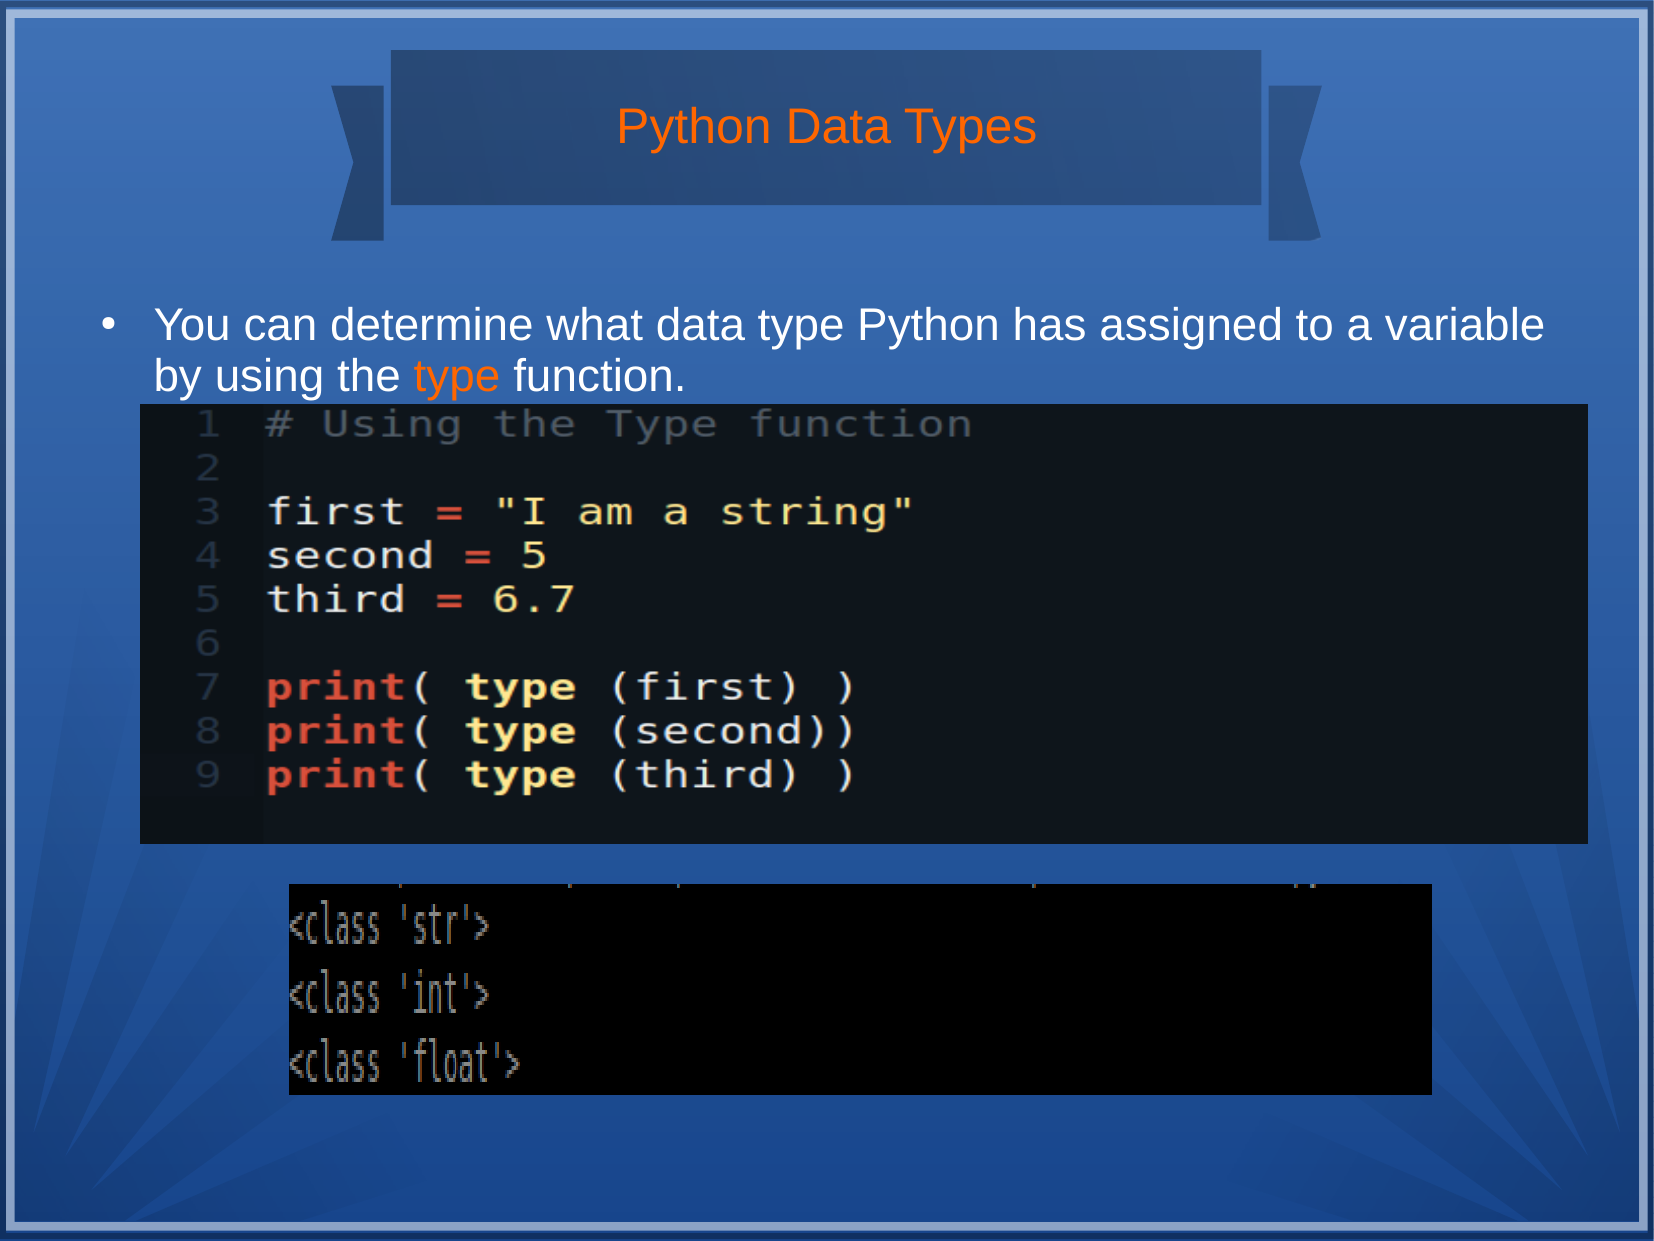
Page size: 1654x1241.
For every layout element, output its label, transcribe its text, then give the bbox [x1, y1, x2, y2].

picture [289, 884, 1432, 1096]
picture [140, 404, 1588, 845]
title Python Data Types [389, 47, 1264, 205]
list You can determine what data type Python has assigned to a variable by using the type function. [82, 299, 1571, 1241]
